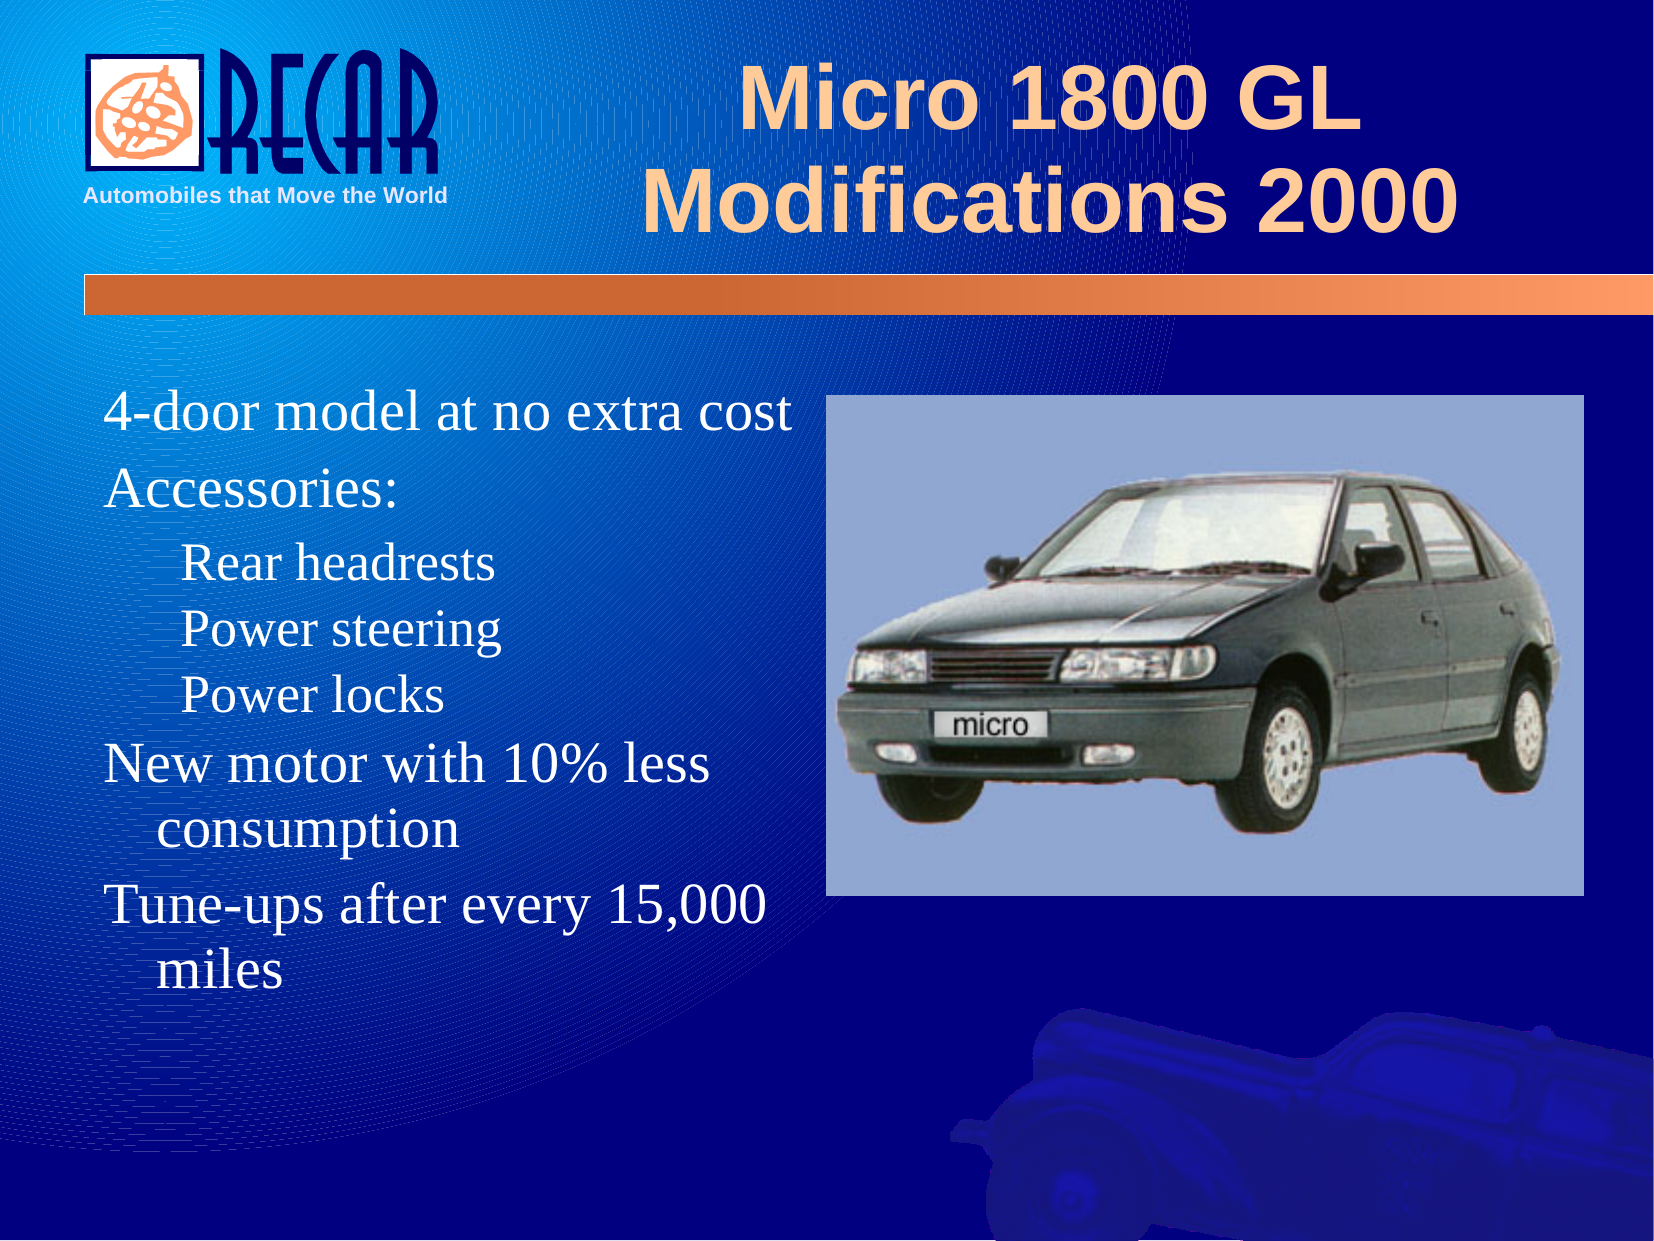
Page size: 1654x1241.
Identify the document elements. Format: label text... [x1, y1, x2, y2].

title Micro 1800 GL Modifications 2000 [523, 46, 1578, 254]
list 4-door model at no extra cost Accessories: Rear headrests Power steering Power locks New motor with 10% less consumption Tune-ups after every 15,000 miles [85, 378, 813, 1127]
picture [950, 1004, 1654, 1241]
picture [826, 395, 1584, 896]
